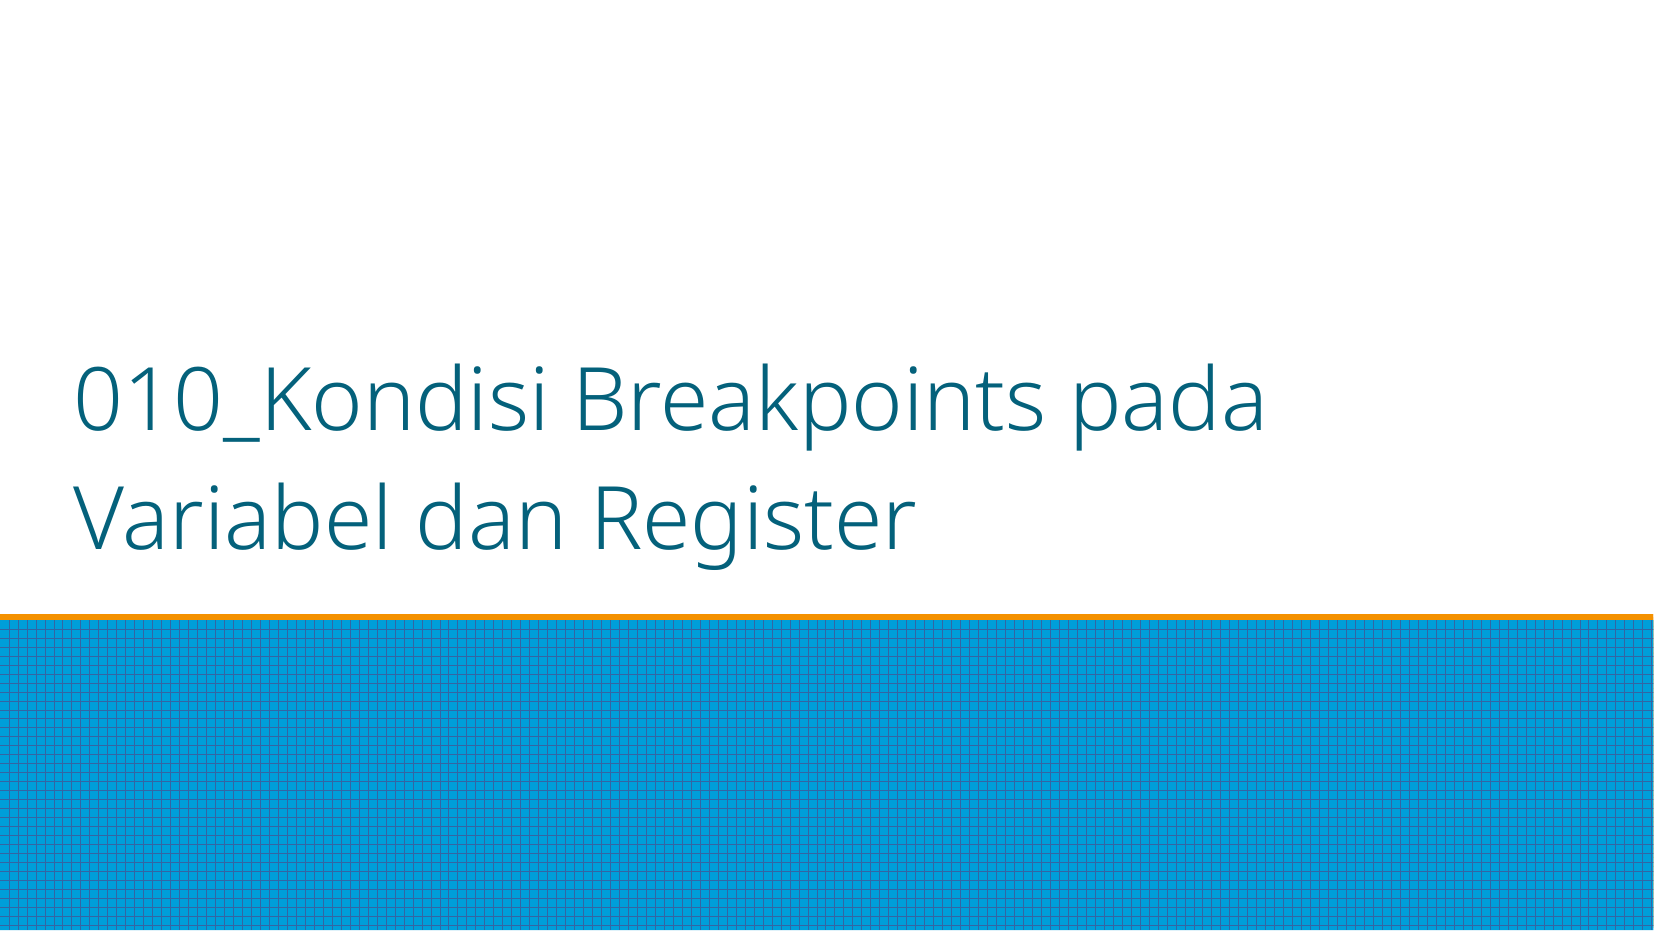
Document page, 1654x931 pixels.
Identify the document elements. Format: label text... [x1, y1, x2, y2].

title 010_Kondisi Breakpoints pada Variabel dan Register [73, 44, 1551, 576]
